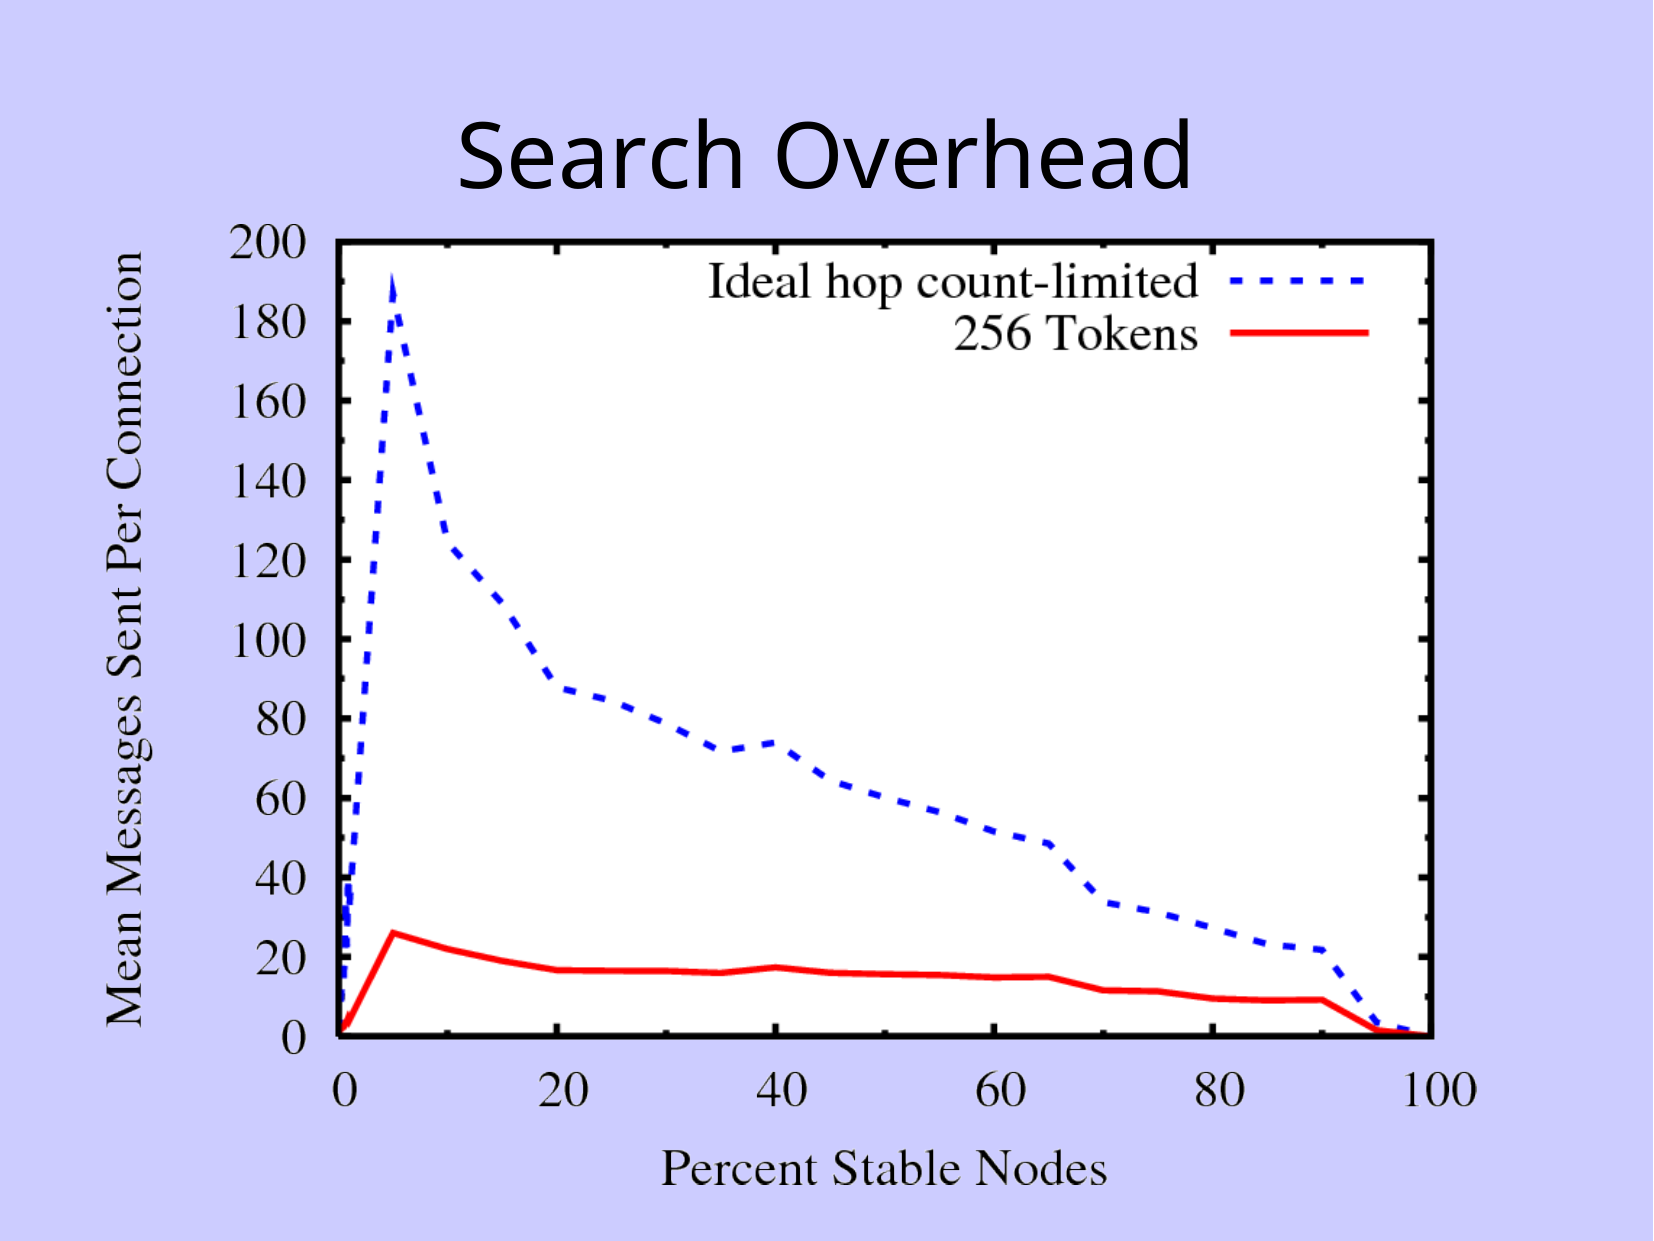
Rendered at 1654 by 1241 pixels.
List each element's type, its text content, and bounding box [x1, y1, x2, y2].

picture [105, 224, 1477, 1186]
title Search Overhead [82, 56, 1571, 250]
